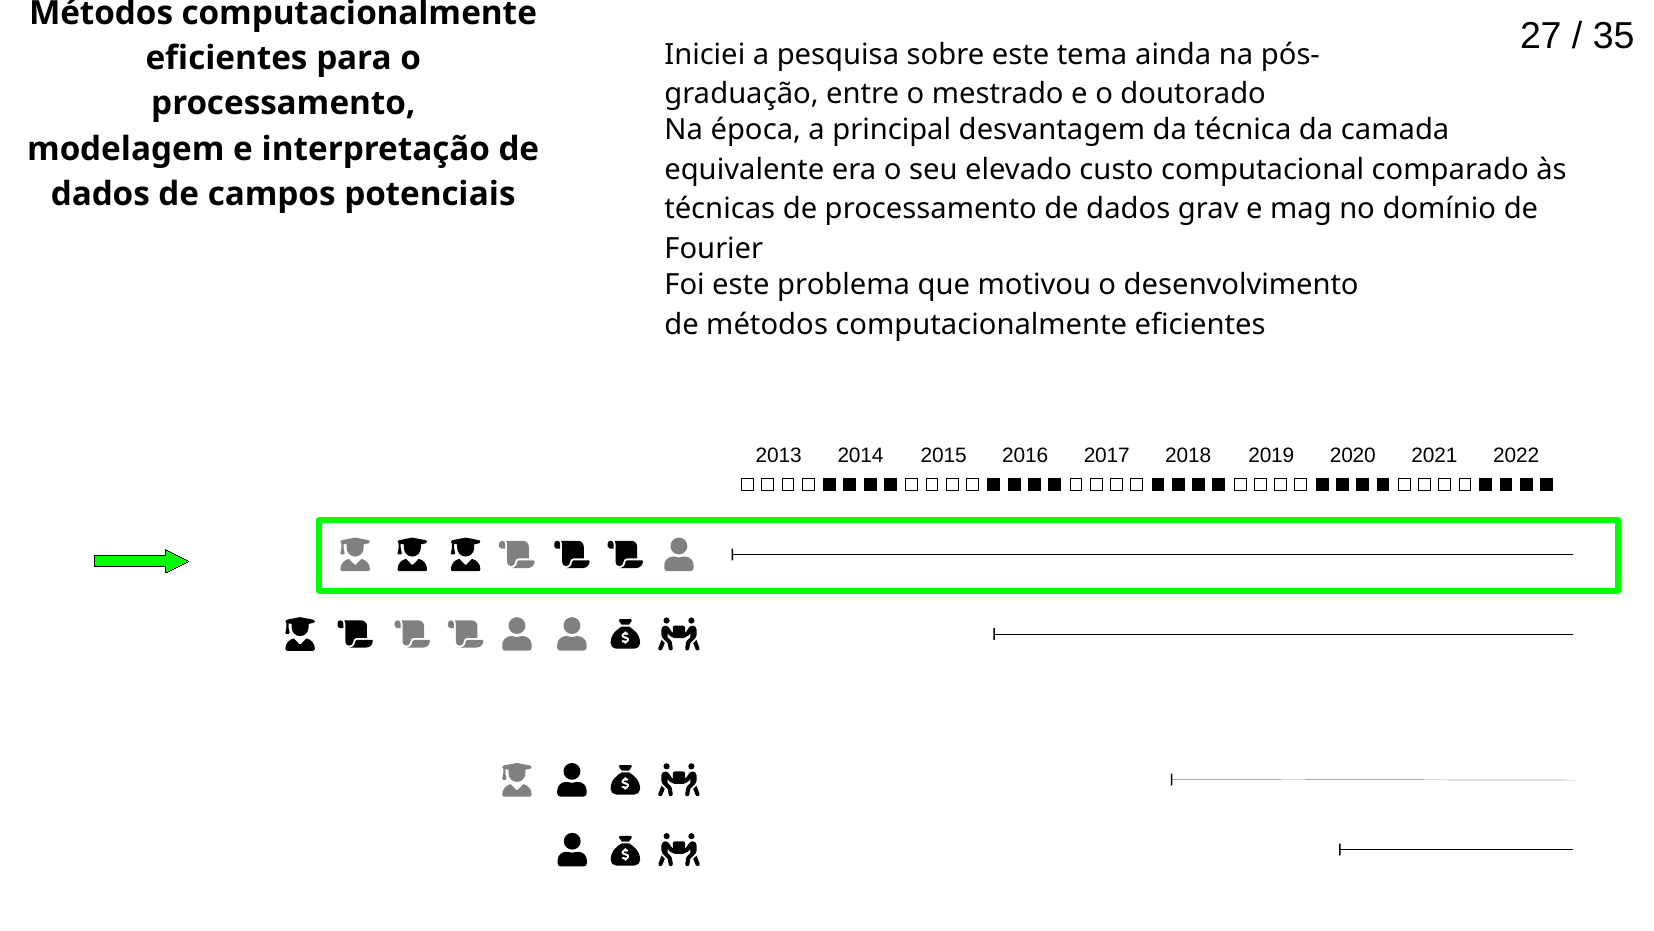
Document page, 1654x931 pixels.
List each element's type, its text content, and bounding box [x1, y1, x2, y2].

text_box [1459, 478, 1471, 491]
text_box [1274, 478, 1287, 491]
text_box [446, 611, 485, 654]
text_box [1254, 478, 1267, 491]
text_box 2021 [1396, 436, 1473, 475]
text_box [864, 478, 877, 491]
text_box [1316, 478, 1329, 491]
picture [557, 762, 587, 797]
text_box [966, 478, 979, 491]
text_box [802, 478, 815, 491]
text_box [1398, 478, 1411, 491]
text_box [497, 611, 536, 654]
text_box [1172, 478, 1185, 491]
text_box [1152, 478, 1164, 491]
text_box 2019 [1233, 436, 1310, 475]
text_box [1008, 478, 1021, 491]
text_box [1356, 478, 1369, 491]
picture [285, 617, 315, 651]
text_box 2018 [1150, 436, 1227, 475]
text_box 2015 [905, 436, 982, 475]
text_box Iniciei a pesquisa sobre este tema ainda na pós-graduação, entre o mestrado e o doutorado [649, 3, 1382, 118]
text_box [1048, 478, 1061, 491]
text_box [926, 478, 938, 491]
text_box [499, 532, 538, 575]
text_box [333, 532, 372, 575]
text_box [497, 758, 536, 801]
text_box 2022 [1478, 436, 1555, 475]
text_box Foi este problema que motivou o desenvolvimento de métodos computacionalmente eficientes [649, 233, 1382, 373]
text_box [987, 478, 1000, 491]
text_box [1377, 478, 1389, 491]
text_box [1500, 478, 1512, 491]
text_box [1130, 478, 1143, 491]
picture [450, 537, 481, 572]
text_box [393, 611, 432, 654]
text_box [1090, 478, 1103, 491]
text_box 2017 [1068, 436, 1145, 475]
text_box [1438, 478, 1451, 491]
picture [397, 537, 428, 572]
text_box [1028, 478, 1041, 491]
text_box <number> / 35 [1375, 0, 1654, 71]
text_box [1336, 478, 1349, 491]
text_box [884, 478, 897, 491]
text_box [1520, 478, 1533, 491]
picture [557, 832, 588, 867]
picture [607, 538, 644, 571]
picture [658, 833, 700, 867]
picture [658, 763, 700, 797]
text_box [843, 478, 856, 491]
text_box 2014 [822, 436, 899, 475]
text_box [1192, 478, 1205, 491]
text_box [1070, 478, 1082, 491]
picture [610, 765, 641, 795]
text_box Na época, a principal desvantagem da técnica da camada equivalente era o seu elevado custo computacional comparado às técnicas de processamento de dados grav e mag no domínio de Fourier [649, 118, 1630, 257]
picture [610, 835, 641, 866]
text_box [1110, 478, 1123, 491]
text_box [94, 549, 189, 573]
text_box [946, 478, 959, 491]
picture [554, 538, 590, 571]
text_box [1418, 478, 1431, 491]
text_box [905, 478, 918, 491]
text_box [741, 478, 754, 491]
text_box [1212, 478, 1225, 491]
picture [337, 618, 373, 650]
text_box [761, 478, 774, 491]
text_box [659, 534, 698, 577]
text_box [1294, 478, 1307, 491]
picture [610, 619, 641, 649]
text_box [1540, 478, 1553, 491]
text_box [1479, 478, 1492, 491]
picture [658, 617, 700, 651]
text_box [782, 478, 794, 491]
text_box 2020 [1315, 436, 1391, 475]
text_box [823, 478, 836, 491]
text_box [552, 611, 591, 654]
text_box Métodos computacionalmente eficientes para o processamento, modelagem e interpretação de dados de campos potenciais [11, 3, 556, 201]
text_box [1234, 478, 1247, 491]
text_box 2016 [987, 436, 1064, 475]
text_box 2013 [740, 436, 817, 475]
